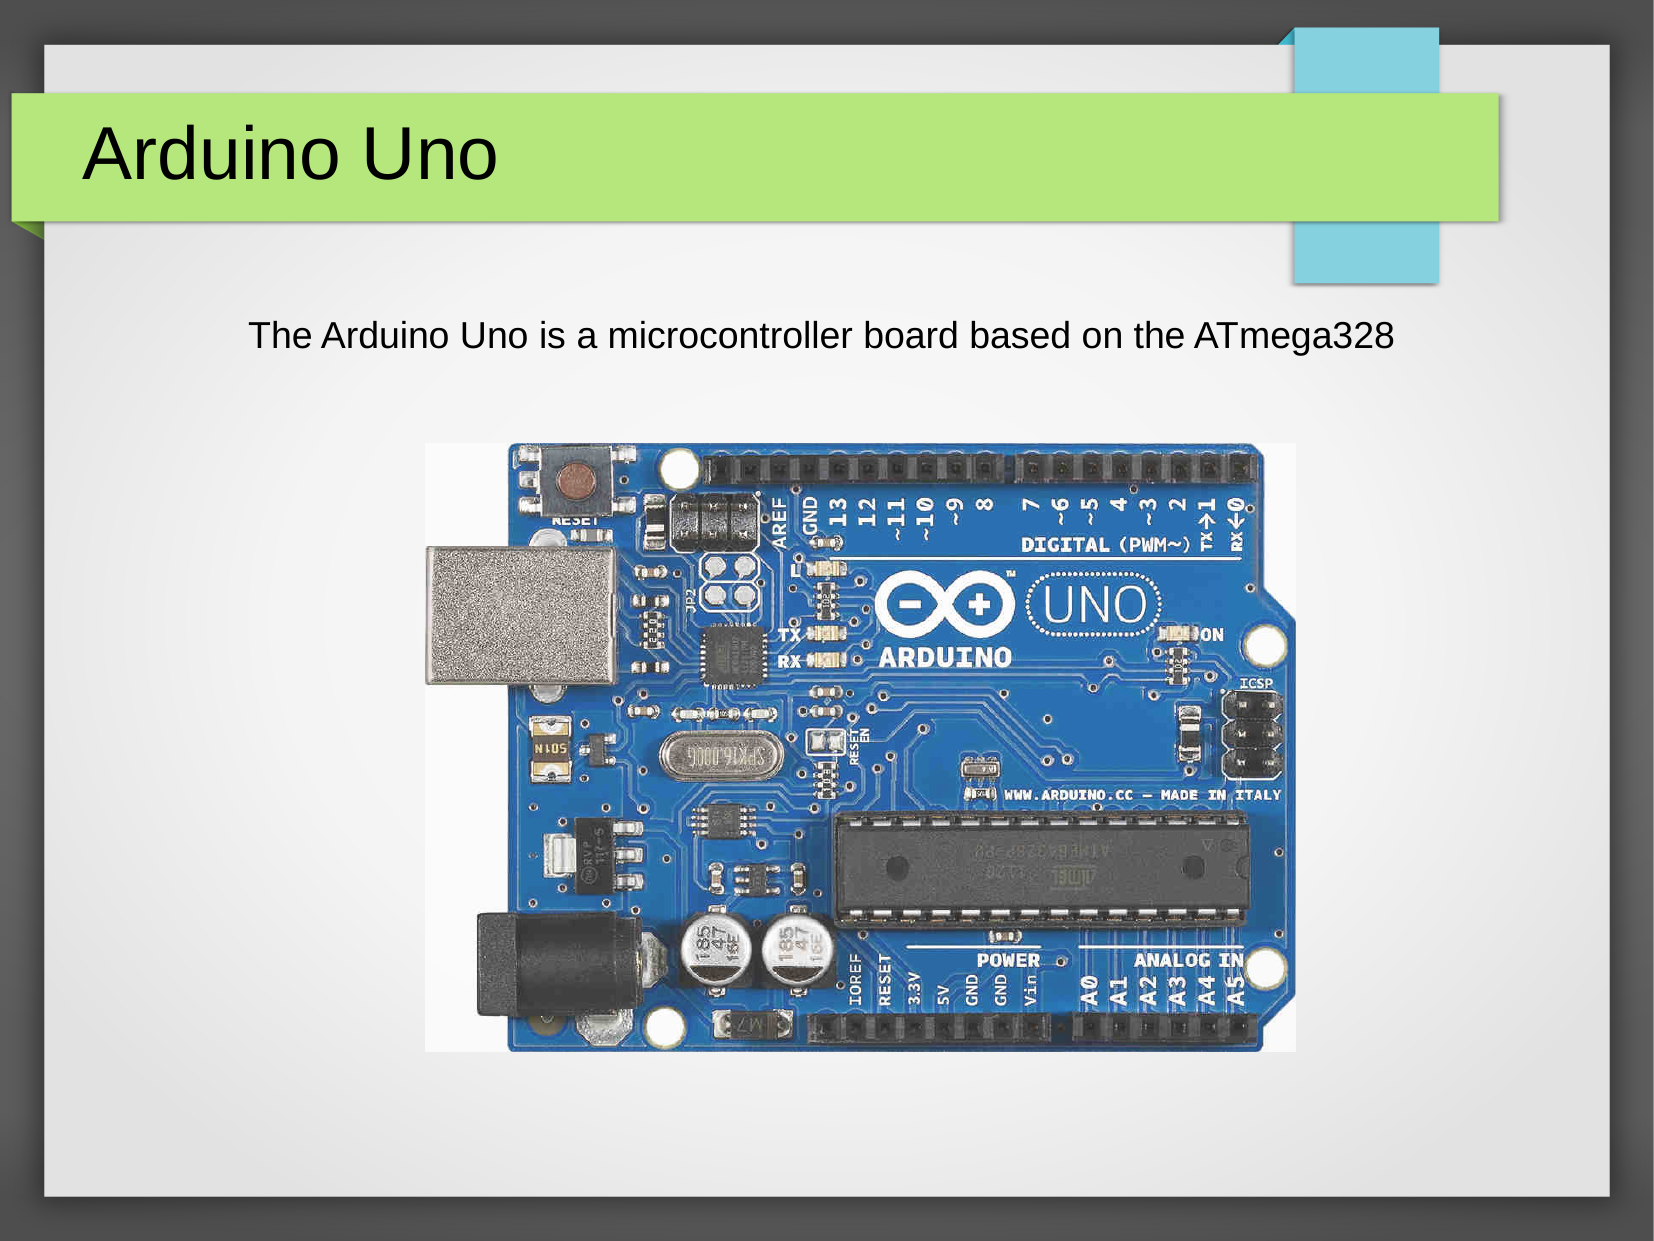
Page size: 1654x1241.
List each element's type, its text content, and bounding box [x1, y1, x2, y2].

text_box The Arduino Uno is a microcontroller board based on the ATmega328 [165, 307, 1489, 490]
title Arduino Uno [82, 94, 1264, 213]
picture [0, 0, 1654, 1241]
